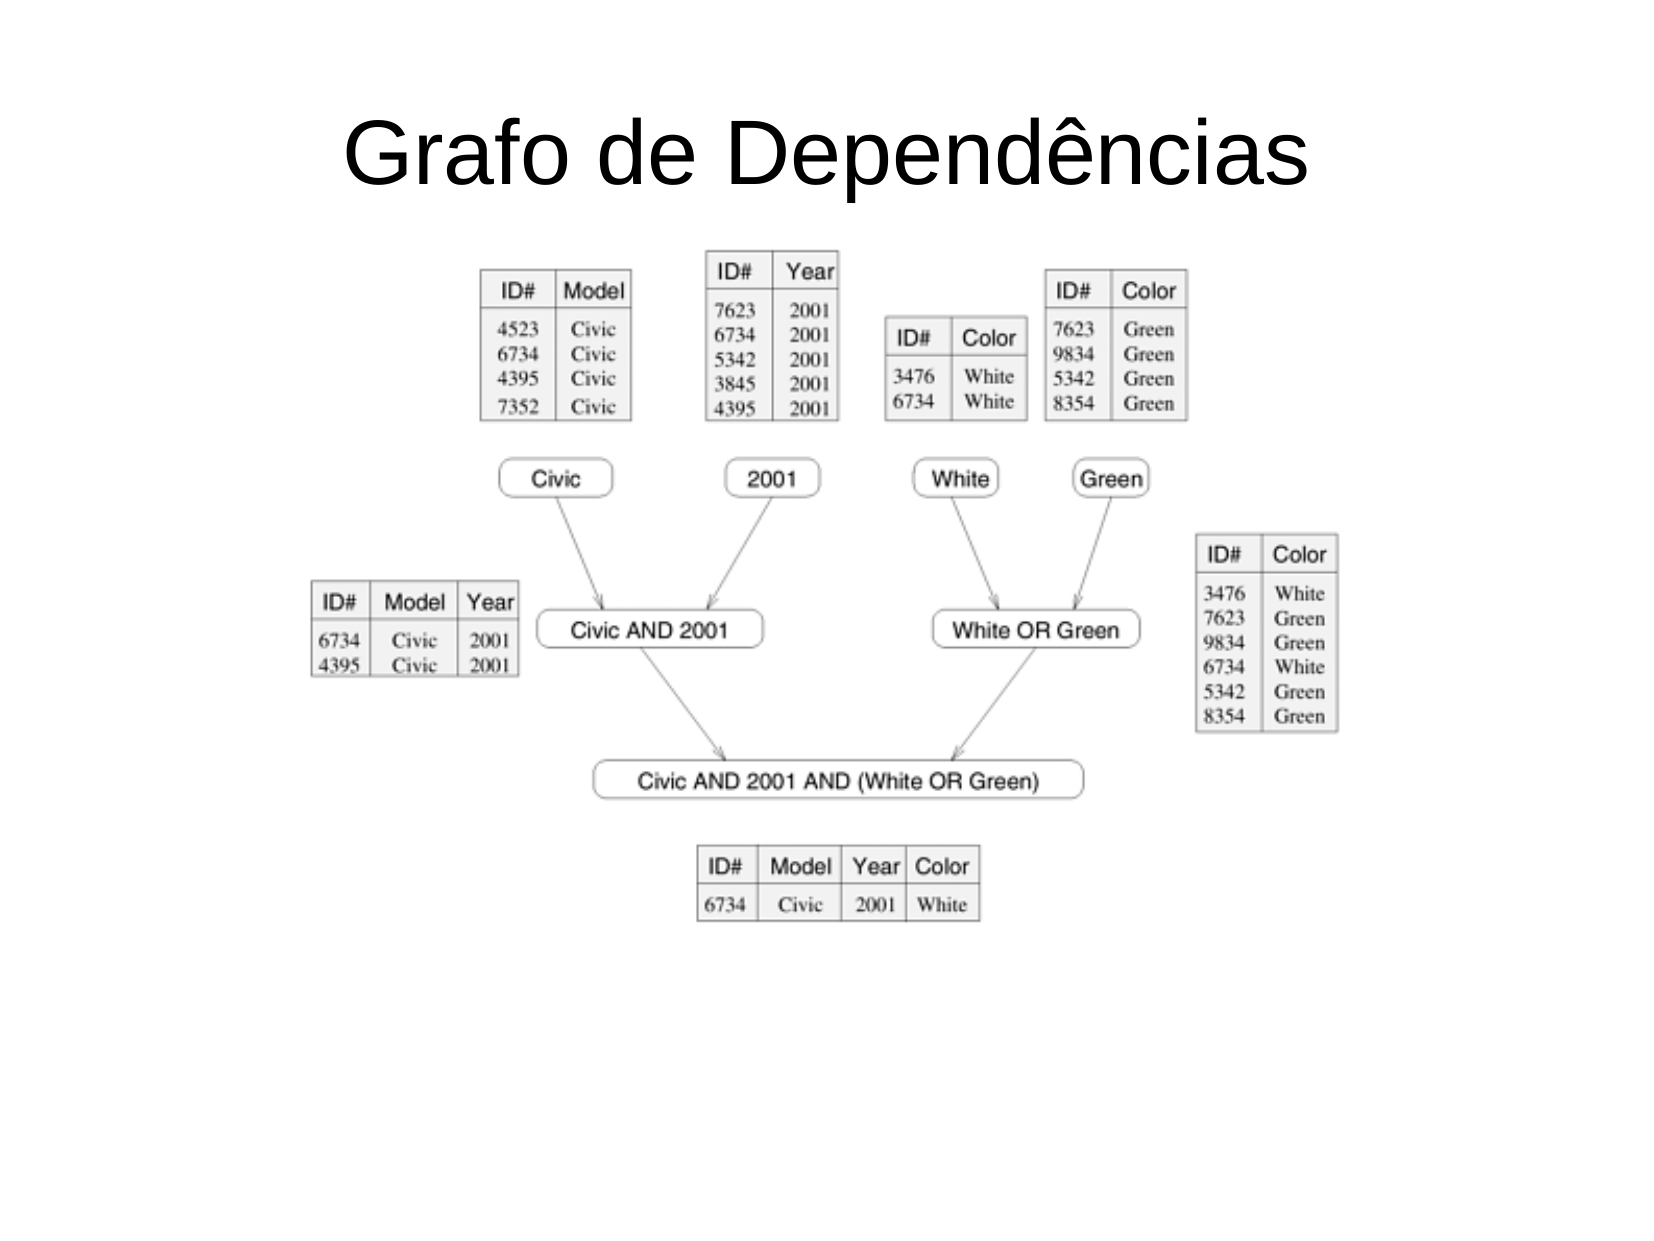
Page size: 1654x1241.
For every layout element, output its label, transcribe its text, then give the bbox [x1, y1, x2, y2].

title Grafo de Dependências [82, 49, 1571, 257]
picture [259, 234, 1398, 937]
